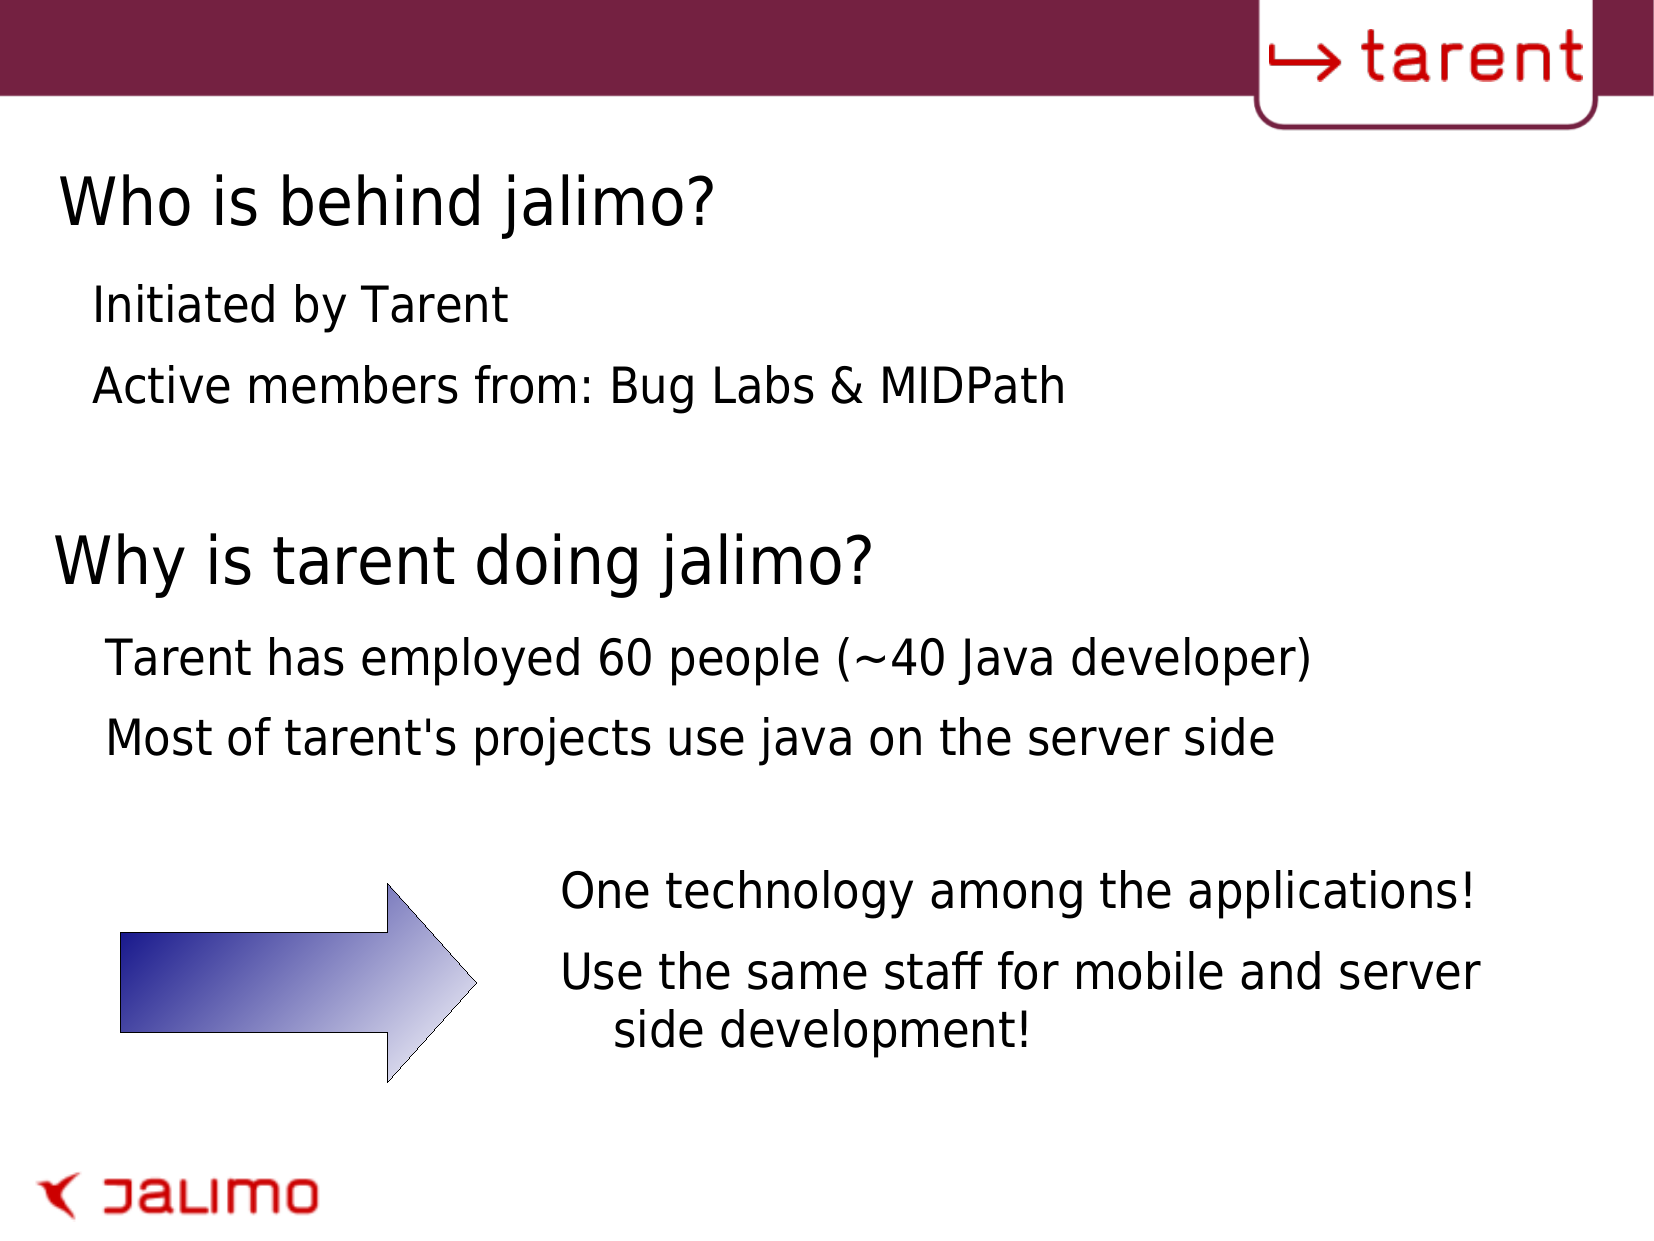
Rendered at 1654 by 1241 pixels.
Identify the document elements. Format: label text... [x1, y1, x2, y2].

text_box Tarent has employed 60 people (~40 Java developer) Most of tarent's projects use java on the server side [87, 628, 1573, 768]
picture [0, 0, 1654, 146]
picture [32, 1171, 324, 1222]
list One technology among the applications! Use the same staff for mobile and server side development! [542, 862, 1552, 1168]
title Who is behind jalimo? [59, 162, 1625, 241]
list Initiated by Tarent Active members from: Bug Labs & MIDPath [74, 276, 1622, 457]
title Why is tarent doing jalimo? [53, 522, 1619, 601]
text_box [120, 883, 477, 1083]
